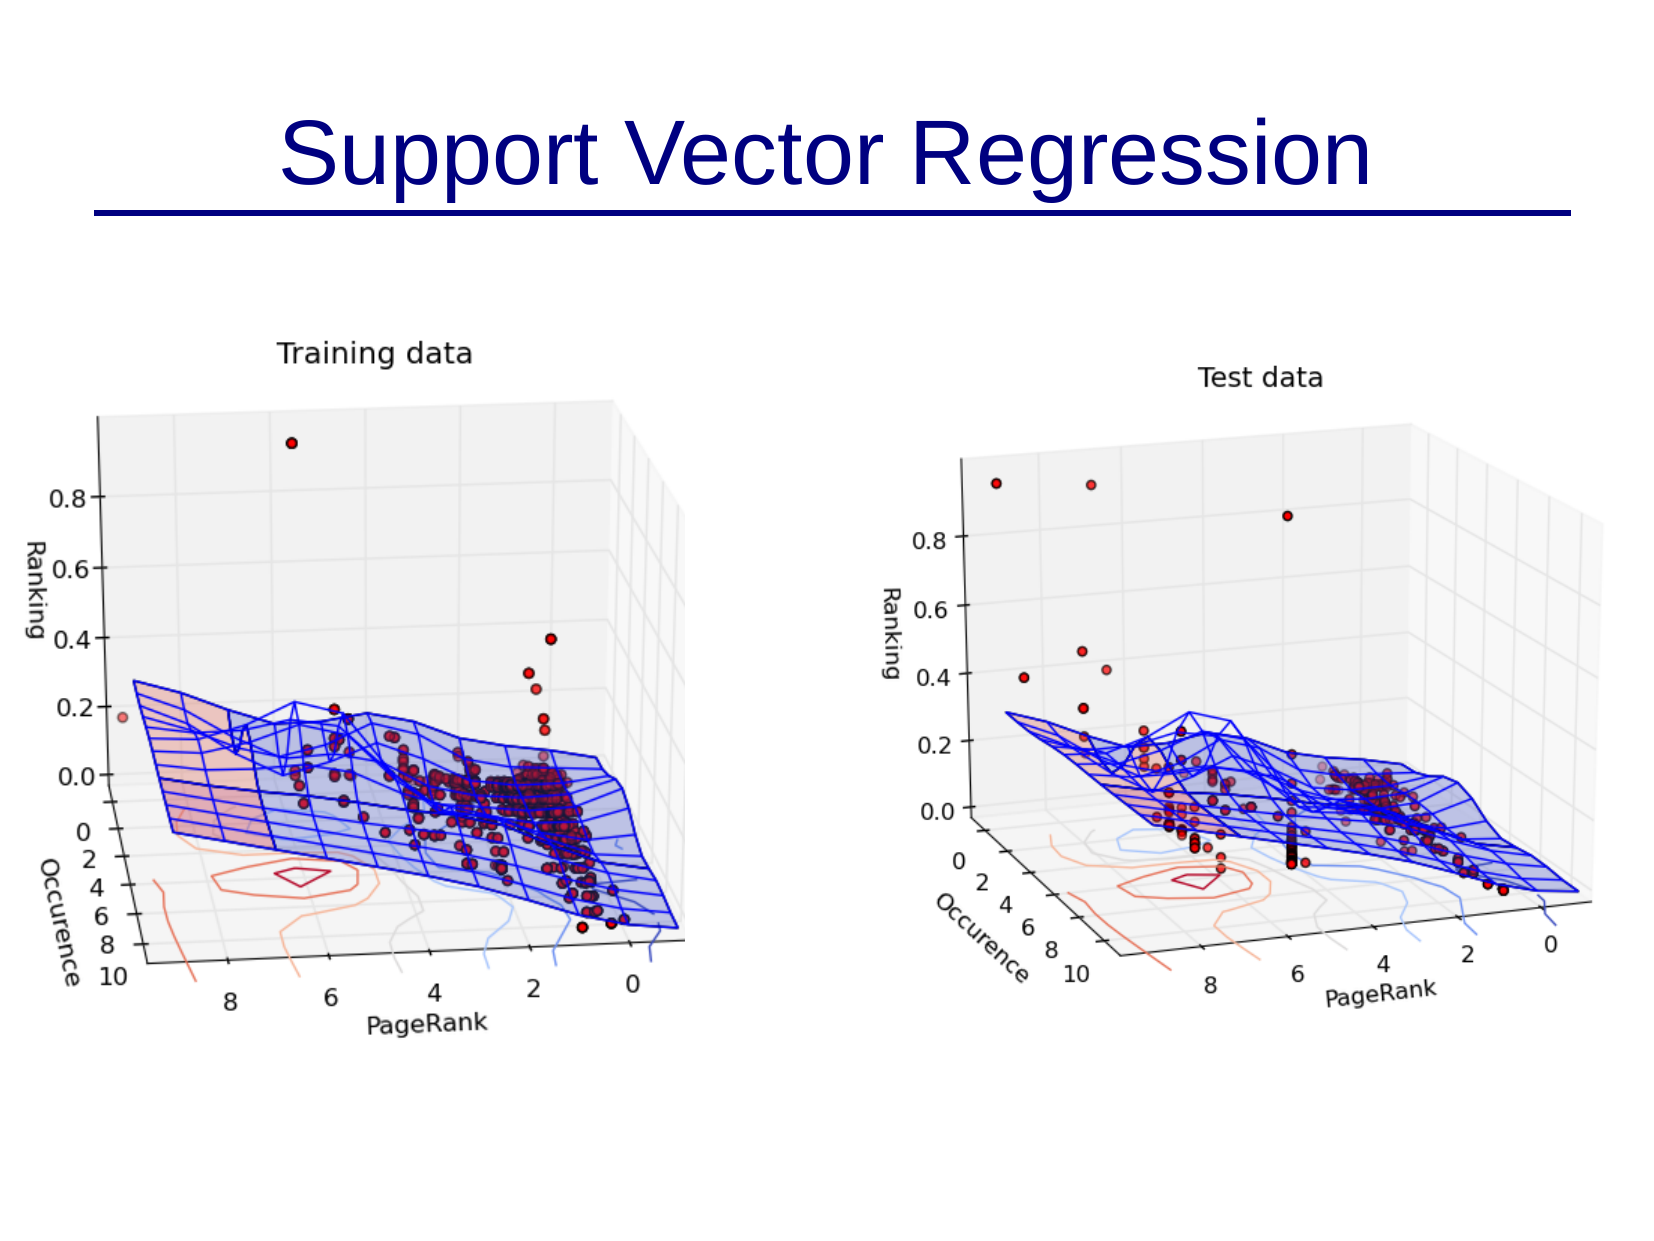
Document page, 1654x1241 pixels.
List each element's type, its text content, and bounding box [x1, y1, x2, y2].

picture [0, 224, 1654, 1143]
title Support Vector Regression [82, 49, 1571, 256]
